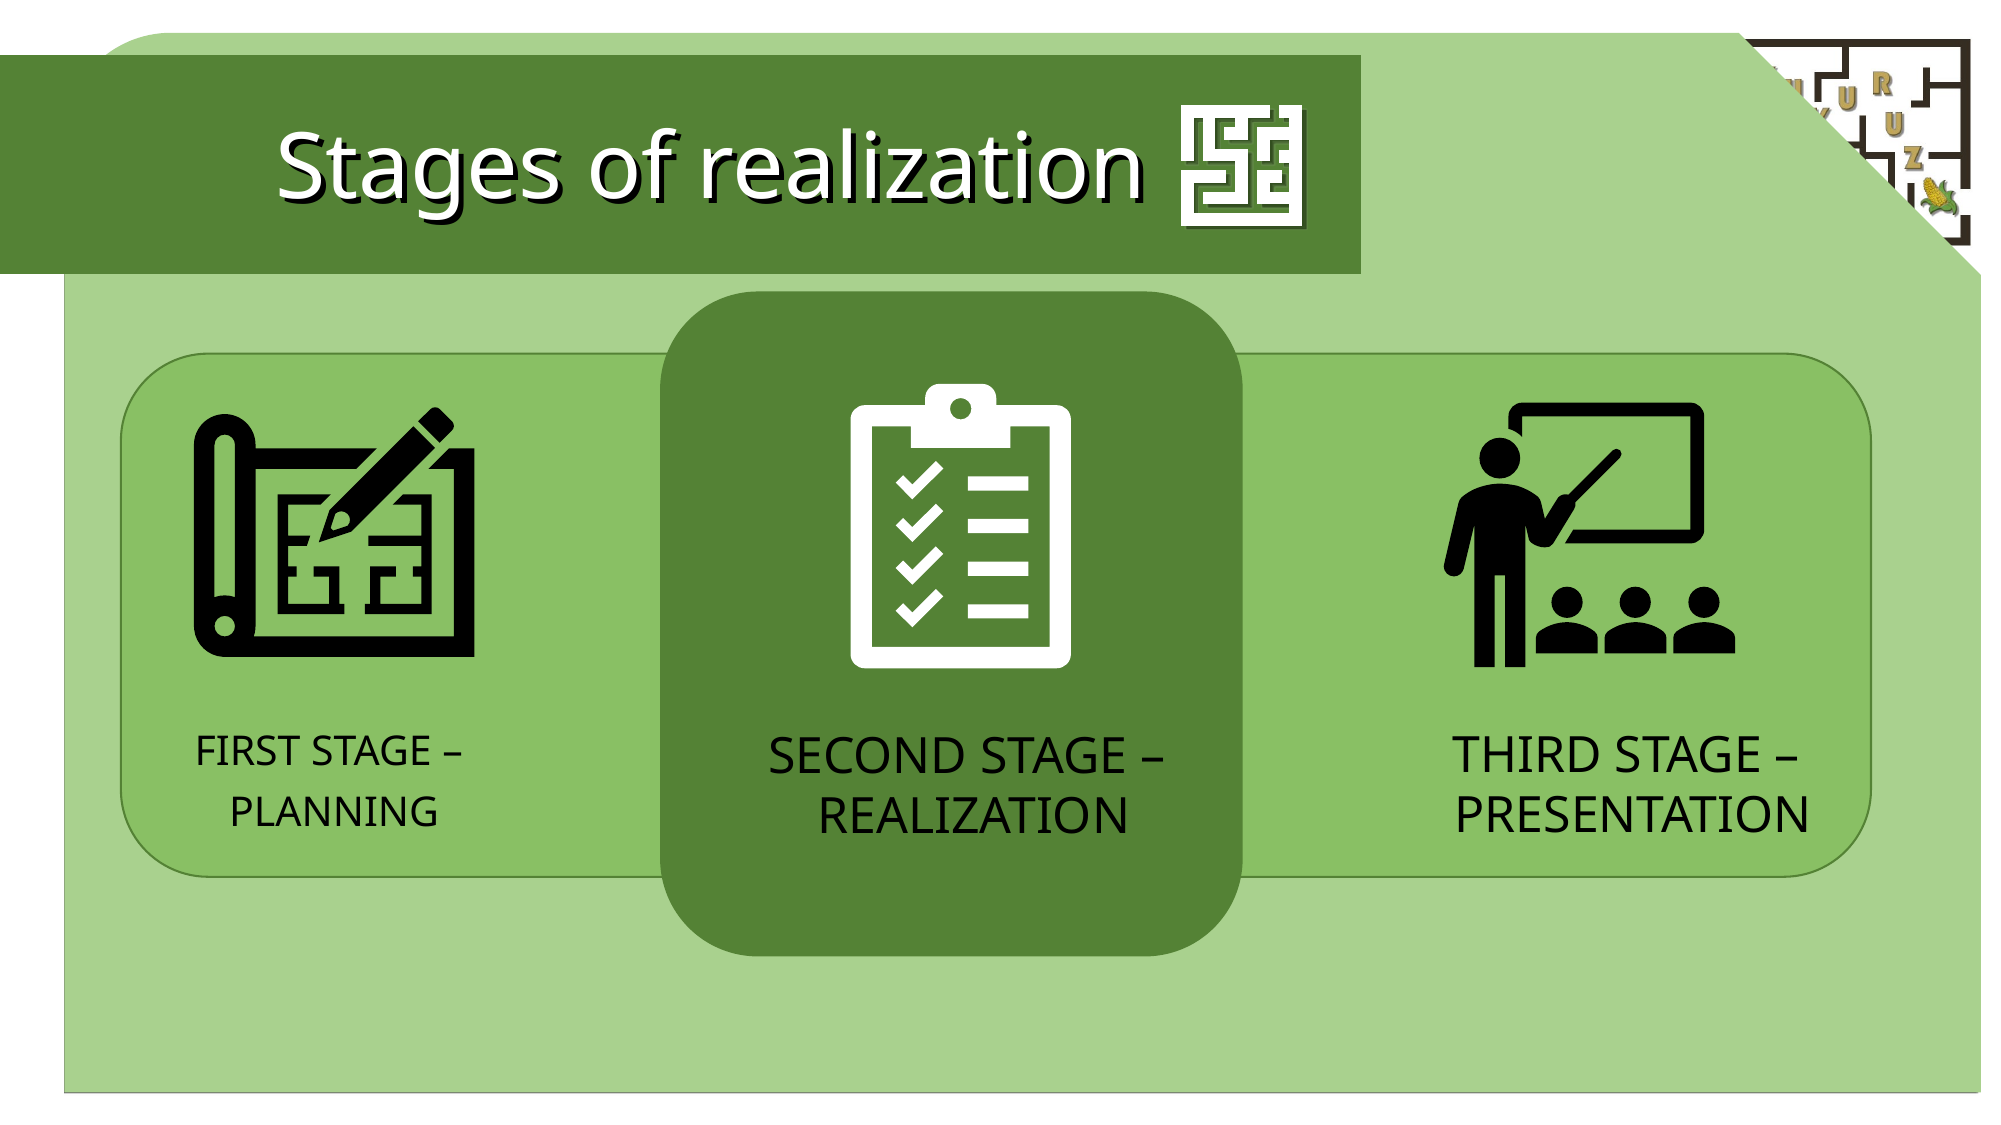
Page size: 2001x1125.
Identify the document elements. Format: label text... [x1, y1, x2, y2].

picture [1154, 78, 1329, 253]
picture [788, 353, 1134, 699]
text_box Third stage – presentation [1133, 714, 2000, 851]
text_box [0, 32, 1981, 722]
picture [1739, 32, 1973, 251]
title Stages of realization [0, 60, 1574, 278]
picture [1424, 366, 1758, 700]
text_box Second stage – realization [473, 715, 1474, 853]
picture [168, 367, 501, 700]
text_box [64, 844, 1981, 1093]
list FIRST STAGE – PLANNING [43, 722, 473, 844]
